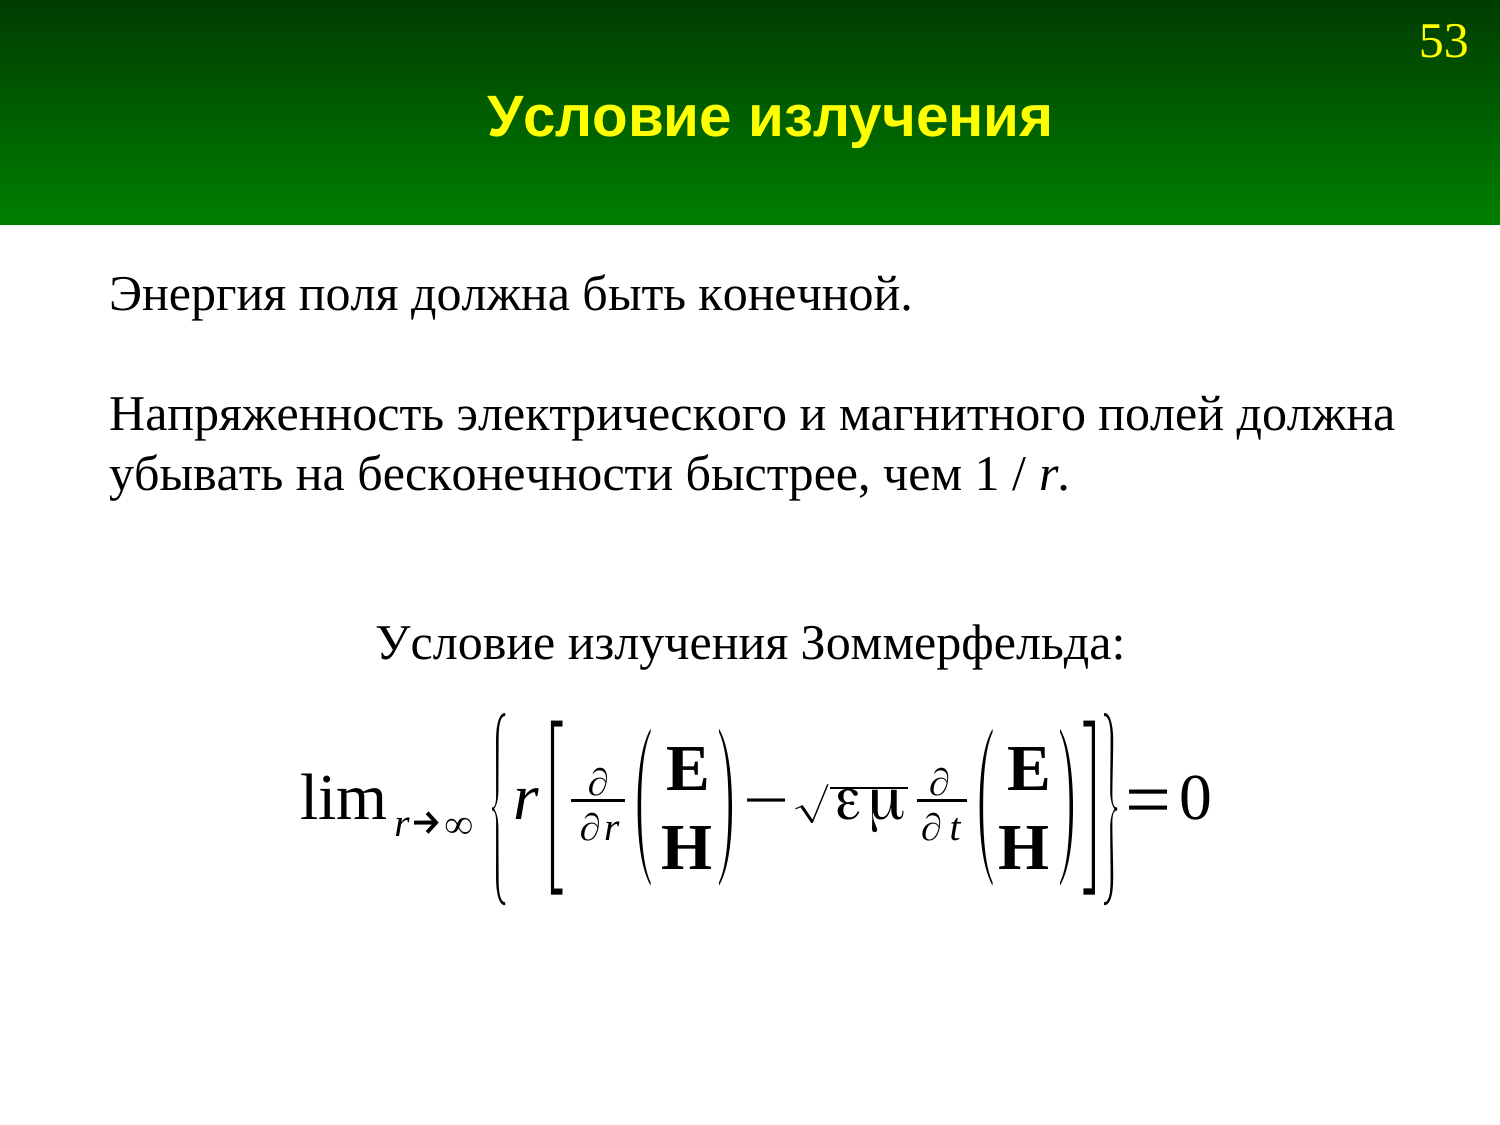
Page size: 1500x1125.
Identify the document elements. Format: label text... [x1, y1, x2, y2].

text_box Условие излучения Зоммерфельда: [360, 602, 1141, 678]
text_box Энергия поля должна быть конечной. Напряженность электрического и магнитного полей должна убывать на бесконечности быстрее, чем 1 / r. [94, 253, 1418, 508]
title Условие излучения [88, 18, 1453, 207]
chart [283, 708, 1229, 908]
